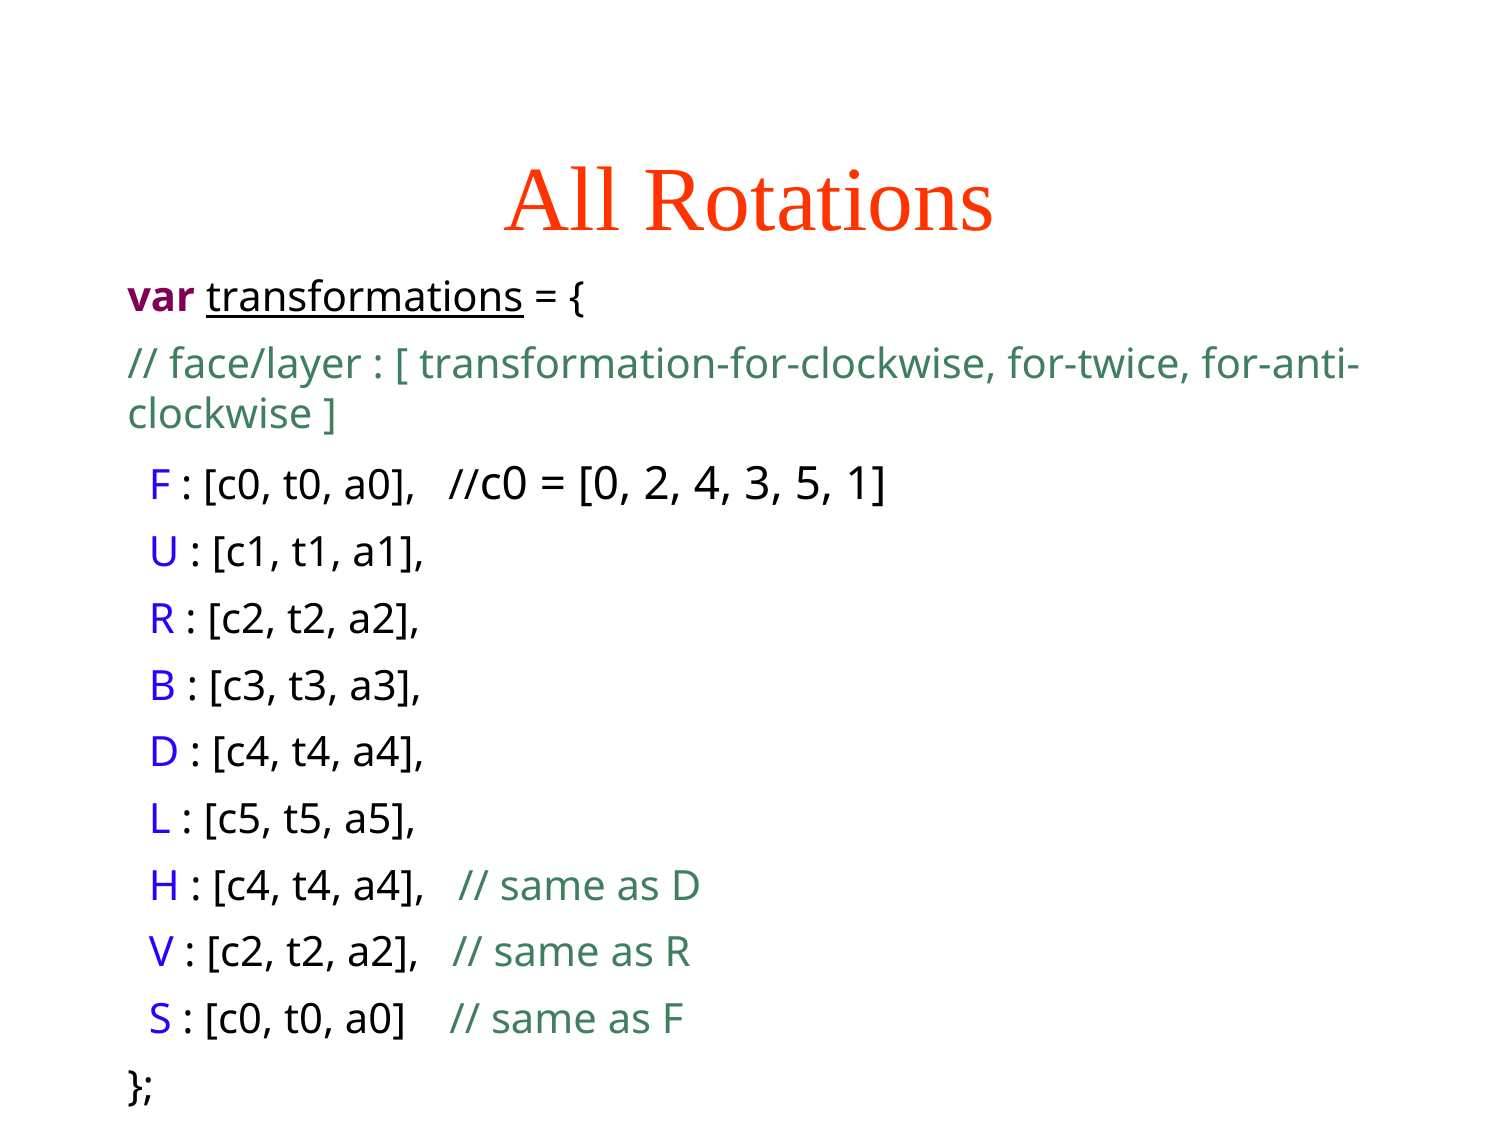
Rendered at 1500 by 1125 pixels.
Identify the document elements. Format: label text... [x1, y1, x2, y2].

list var transformations = { // face/layer : [ transformation-for-clockwise, for-twice, for-anti-clockwise ] F : [c0, t0, a0], //c0 = [0, 2, 4, 3, 5, 1] U : [c1, t1, a1], R : [c2, t2, a2], B : [c3, t3, a3], D : [c4, t4, a4], L : [c5, t5, a5], H : [c4, t4, a4], // same as D V : [c2, t2, a2], // same as R S : [c0, t0, a0] // same as F }; [112, 262, 1388, 1117]
title All Rotations [112, 99, 1388, 262]
